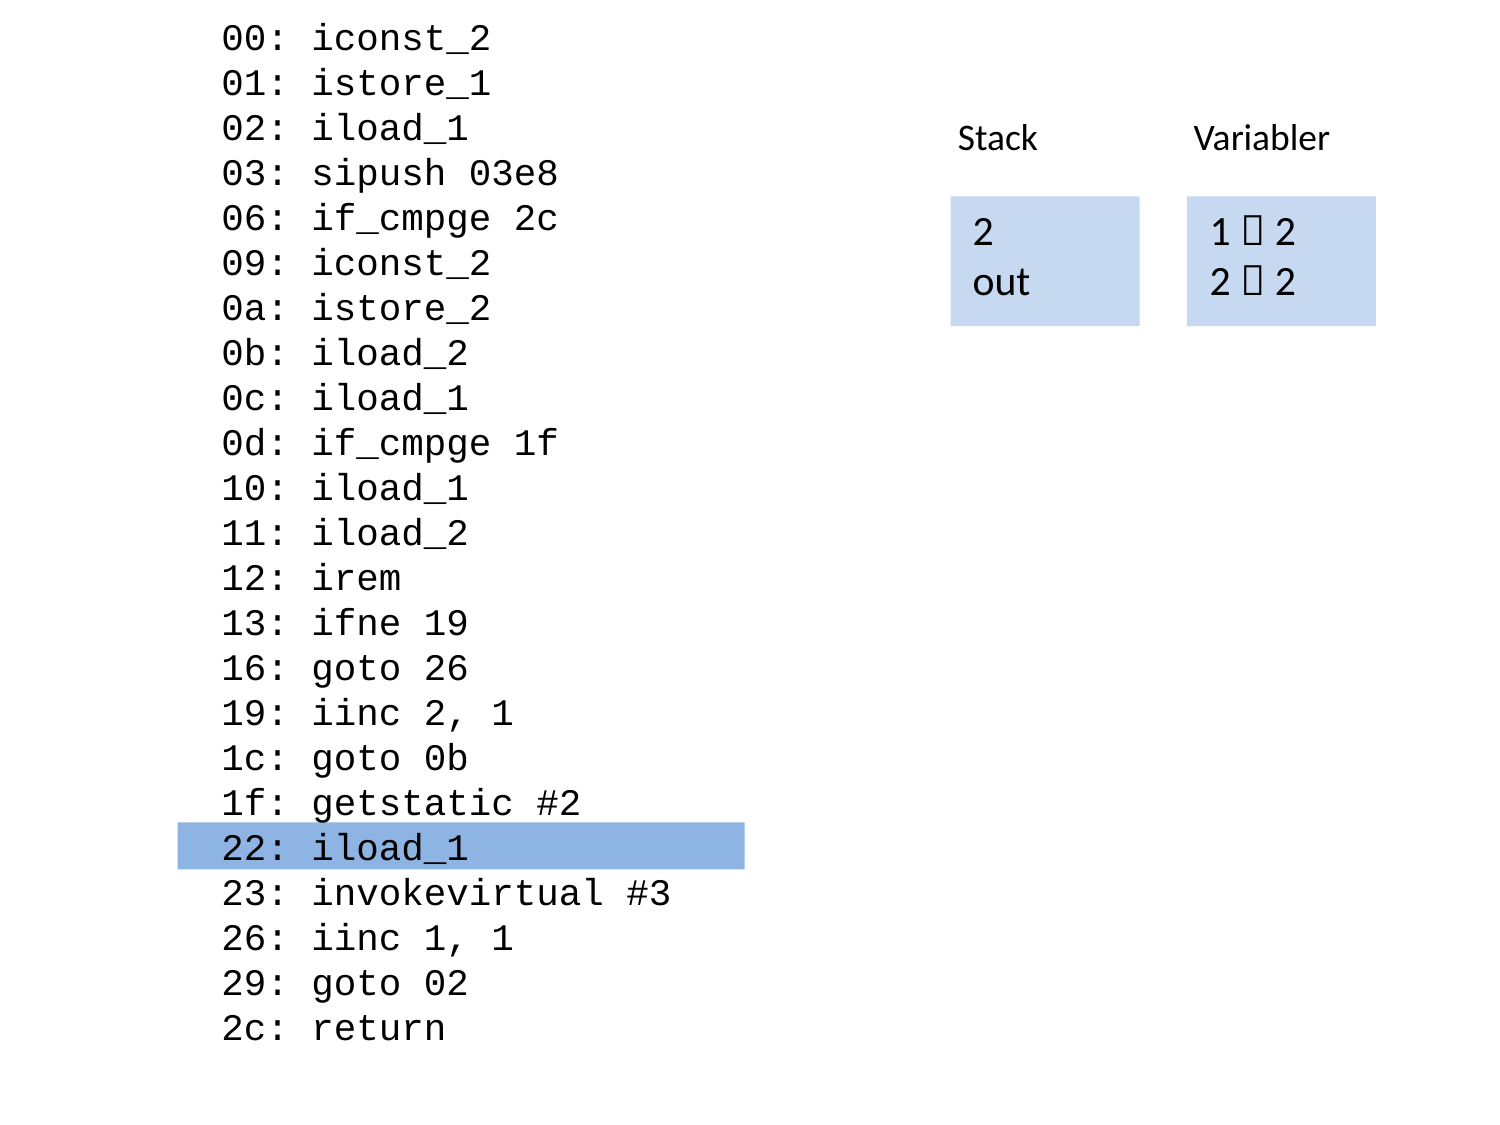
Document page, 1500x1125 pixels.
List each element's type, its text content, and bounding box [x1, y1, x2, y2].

text_box Stack [943, 105, 1053, 165]
text_box [703, 822, 745, 870]
text_box Variabler [1178, 105, 1345, 165]
text_box 00: iconst_2 01: istore_1 02: iload_1 03: sipush 03e8 06: if_cmpge 2c 09: iconst_2 0a: istore_2 0b: iload_2 0c: iload_1 0d: if_cmpge 1f 10: iload_1 11: iload_2 12: irem 13: ifne 19 16: goto 26 19: iinc 2, 1 1c: goto 0b 1f: getstatic #2 22: iload_1 23: invokevirtual #3 26: iinc 1, 1 29: goto 02 2c: return [206, 5, 703, 1056]
text_box [177, 822, 206, 870]
text_box [1186, 196, 1376, 327]
text_box 1  2 2  2 [1194, 196, 1328, 312]
text_box [950, 196, 1140, 327]
text_box 2 out [957, 196, 1046, 312]
